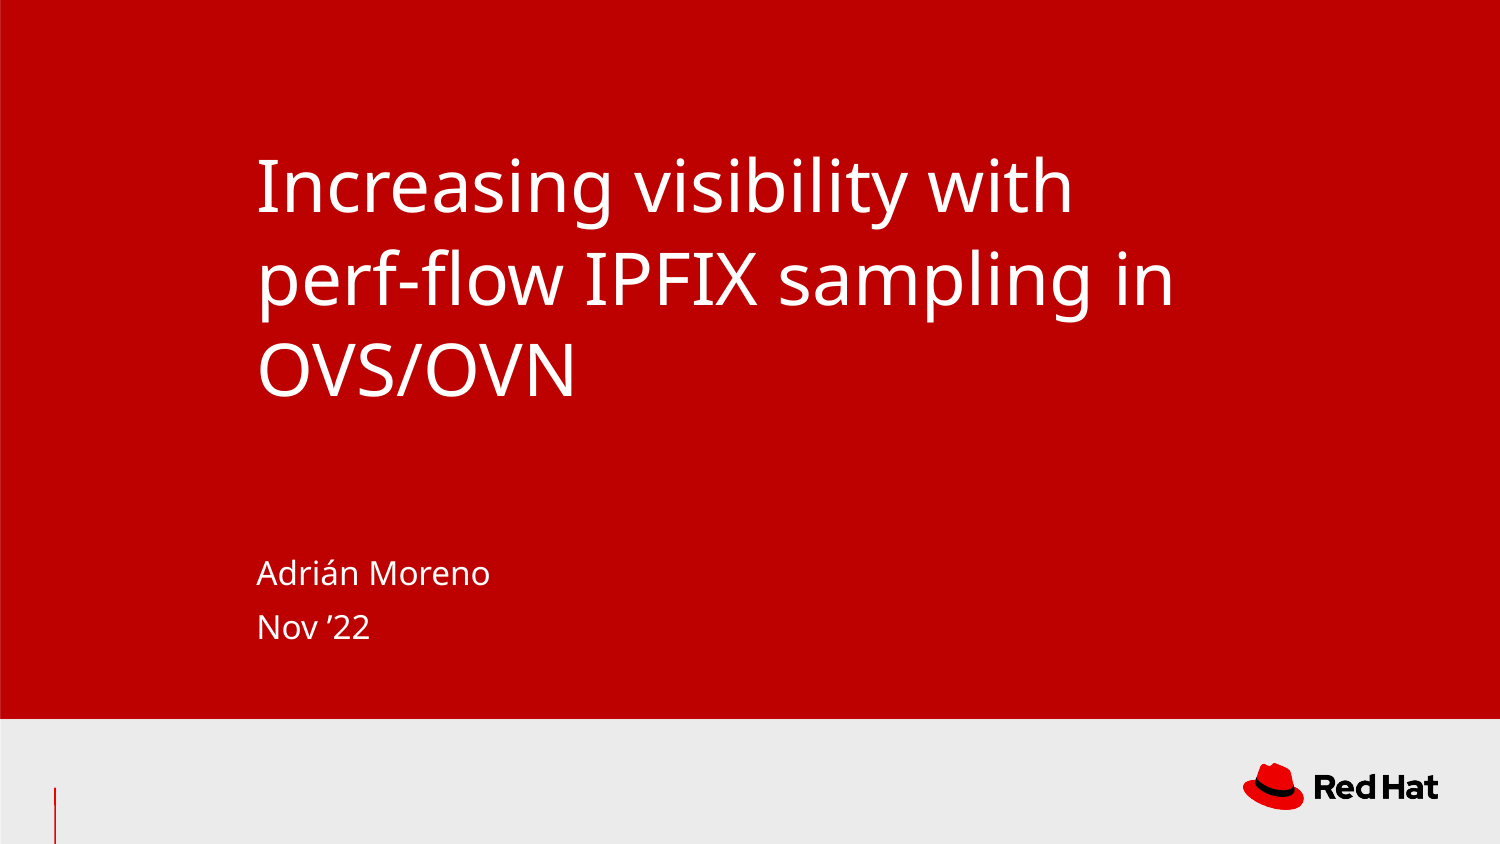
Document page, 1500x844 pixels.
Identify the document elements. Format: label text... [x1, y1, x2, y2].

subtitle Adrián Moreno Nov ’22 [256, 537, 508, 651]
title Increasing visibility with perf-flow IPFIX sampling in OVS/OVN [256, 214, 1184, 412]
picture [0, 0, 1500, 844]
